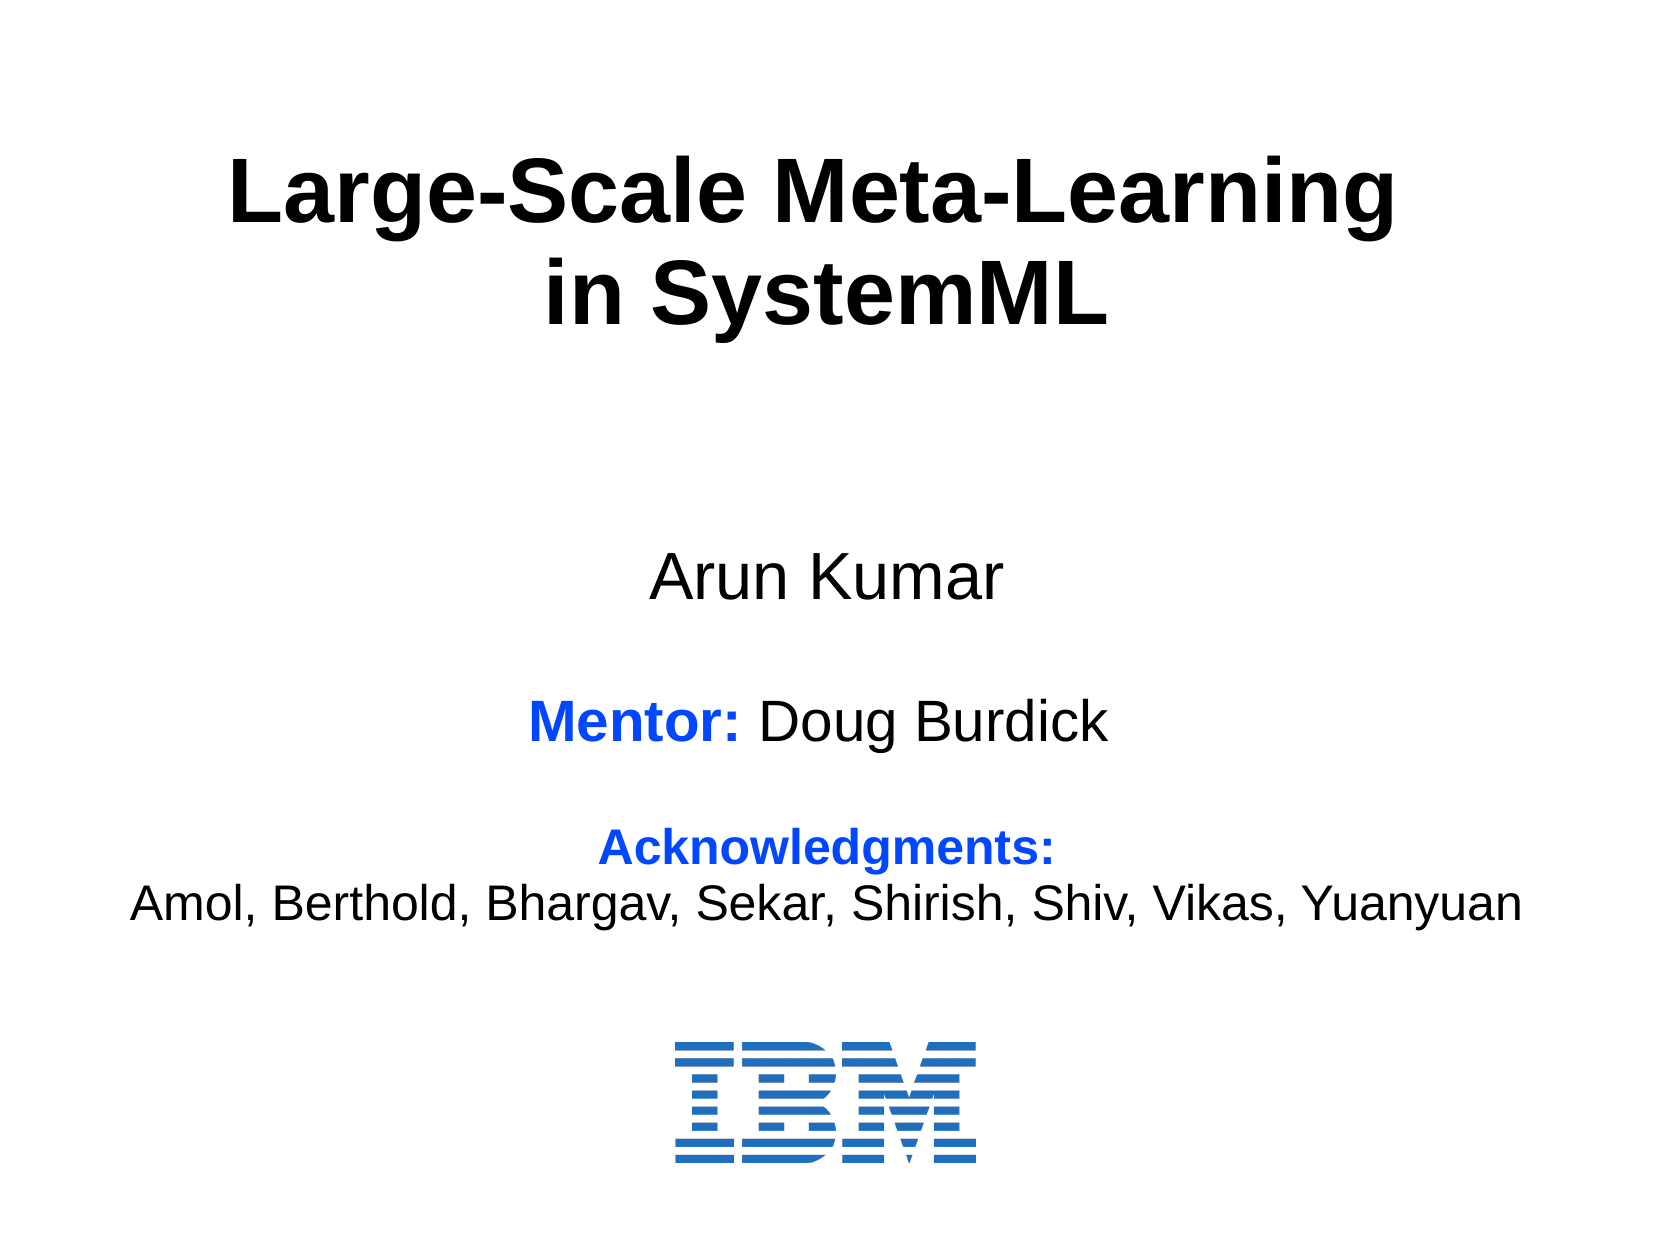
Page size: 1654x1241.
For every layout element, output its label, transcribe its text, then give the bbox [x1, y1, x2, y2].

text_box Arun Kumar Mentor: Doug Burdick Acknowledgments: Amol, Berthold, Bhargav, Sekar, Shirish, Shiv, Vikas, Yuanyuan [82, 346, 1571, 1145]
picture [675, 1042, 976, 1163]
title Large-Scale Meta-Learning in SystemML [82, 138, 1571, 346]
